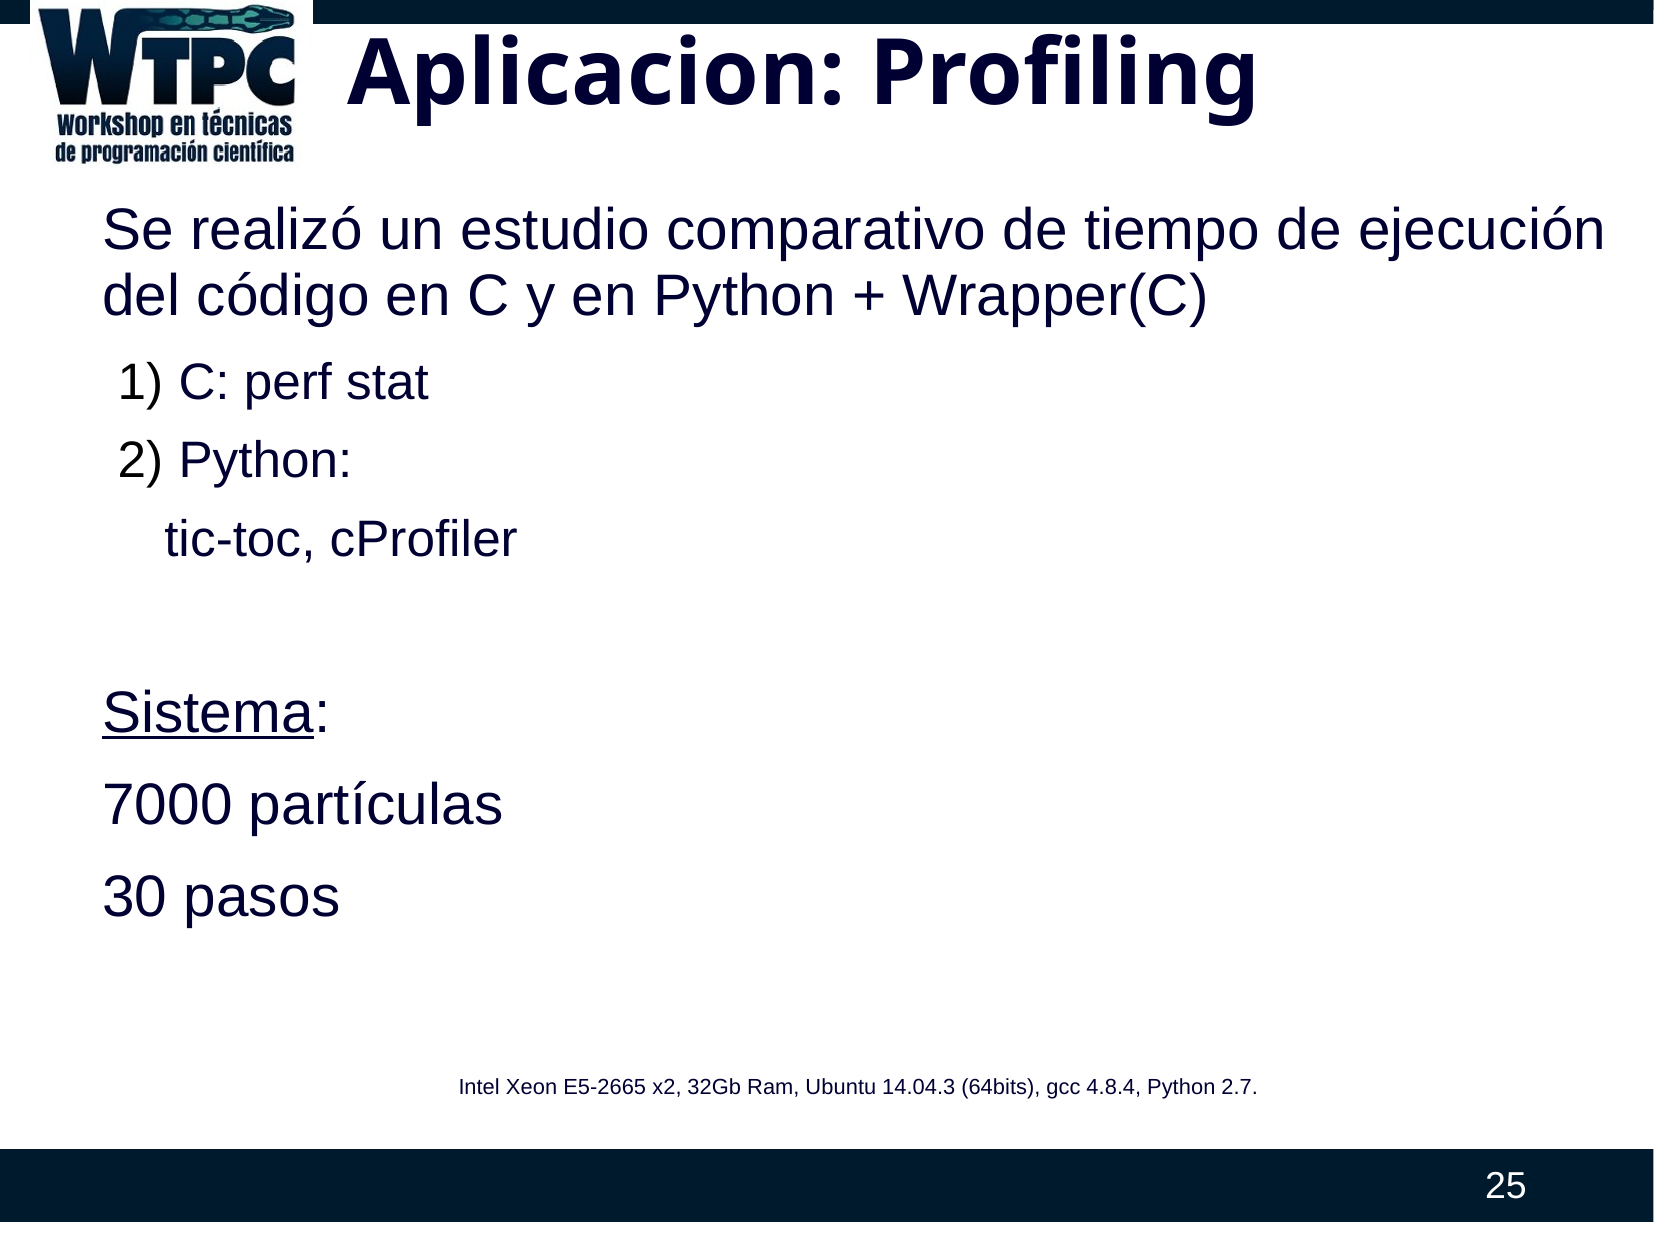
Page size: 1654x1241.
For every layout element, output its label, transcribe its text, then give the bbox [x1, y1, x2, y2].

text_box <número> [1470, 1156, 1654, 1228]
title Aplicacion: Profiling [347, 24, 1569, 125]
picture [0, 1149, 1654, 1223]
picture [0, 0, 1654, 176]
list Se realizó un estudio comparativo de tiempo de ejecución del código en C y en Python + Wrapper(C) C: perf stat Python: tic-toc, cProfiler Sistema: 7000 partículas 30 pasos Intel Xeon E5-2665 x2, 32Gb Ram, Ubuntu 14.04.3 (64bits), gcc 4.8.4, Python 2.7. [39, 195, 1617, 1106]
